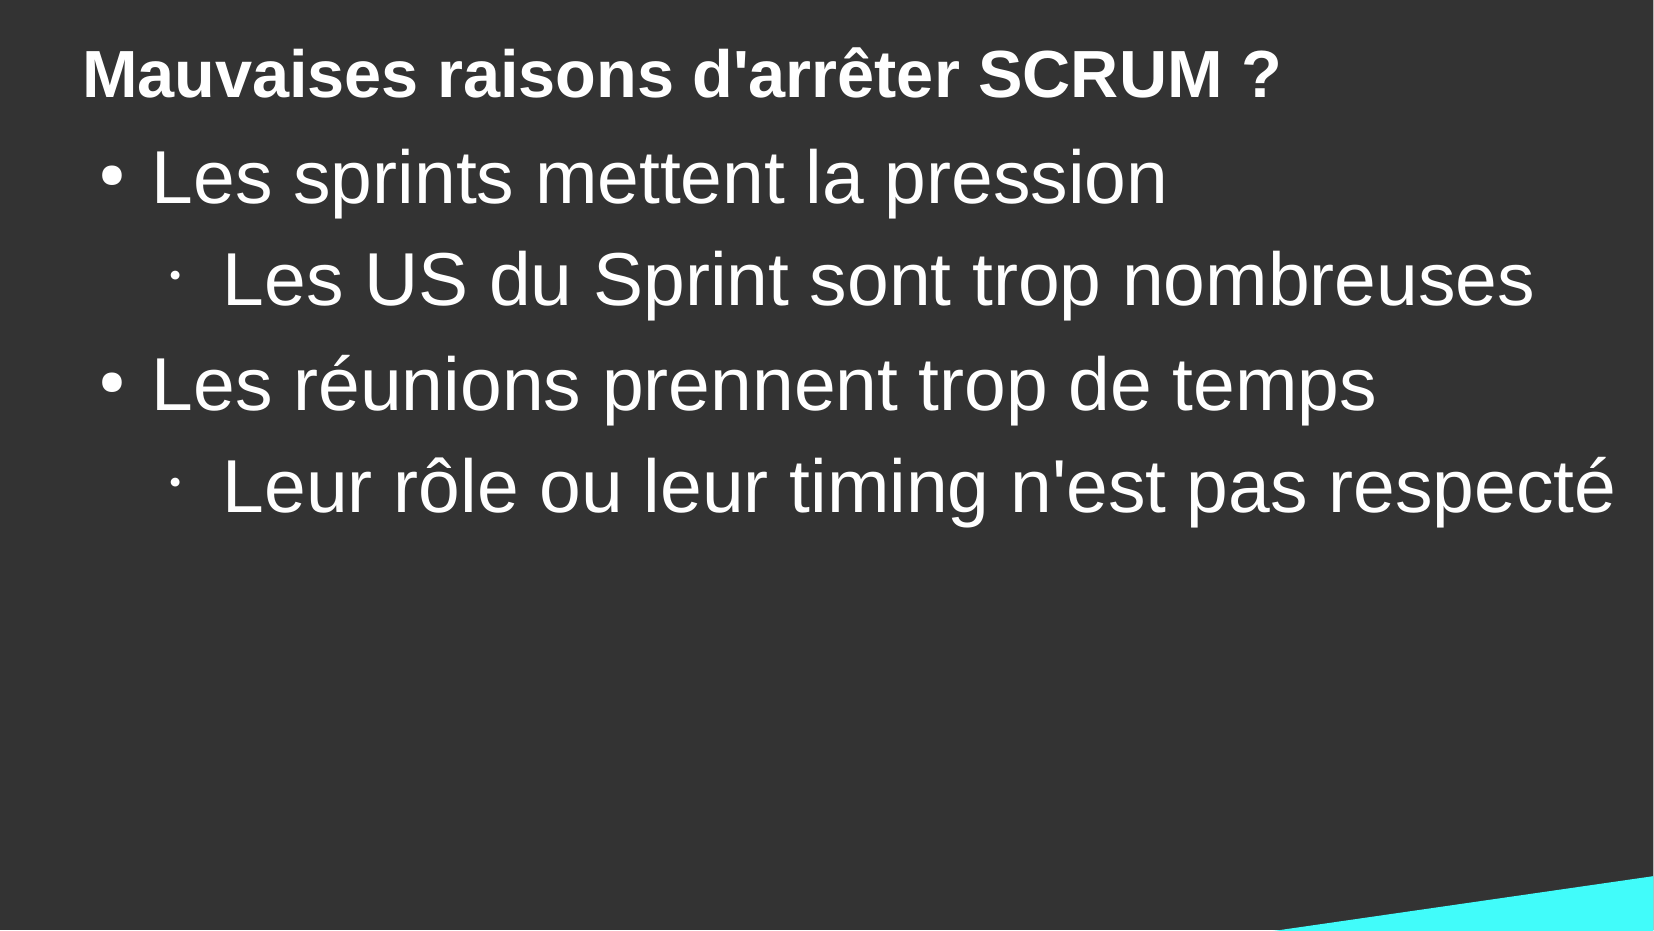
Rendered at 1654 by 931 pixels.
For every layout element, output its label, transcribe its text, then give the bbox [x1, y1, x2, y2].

list Les sprints mettent la pression Les US du Sprint sont trop nombreuses Les réunions prennent trop de temps Leur rôle ou leur timing n'est pas respecté [80, 135, 1620, 777]
text_box [1273, 876, 1654, 931]
title Mauvaises raisons d'arrêter SCRUM ? [82, 37, 1571, 122]
